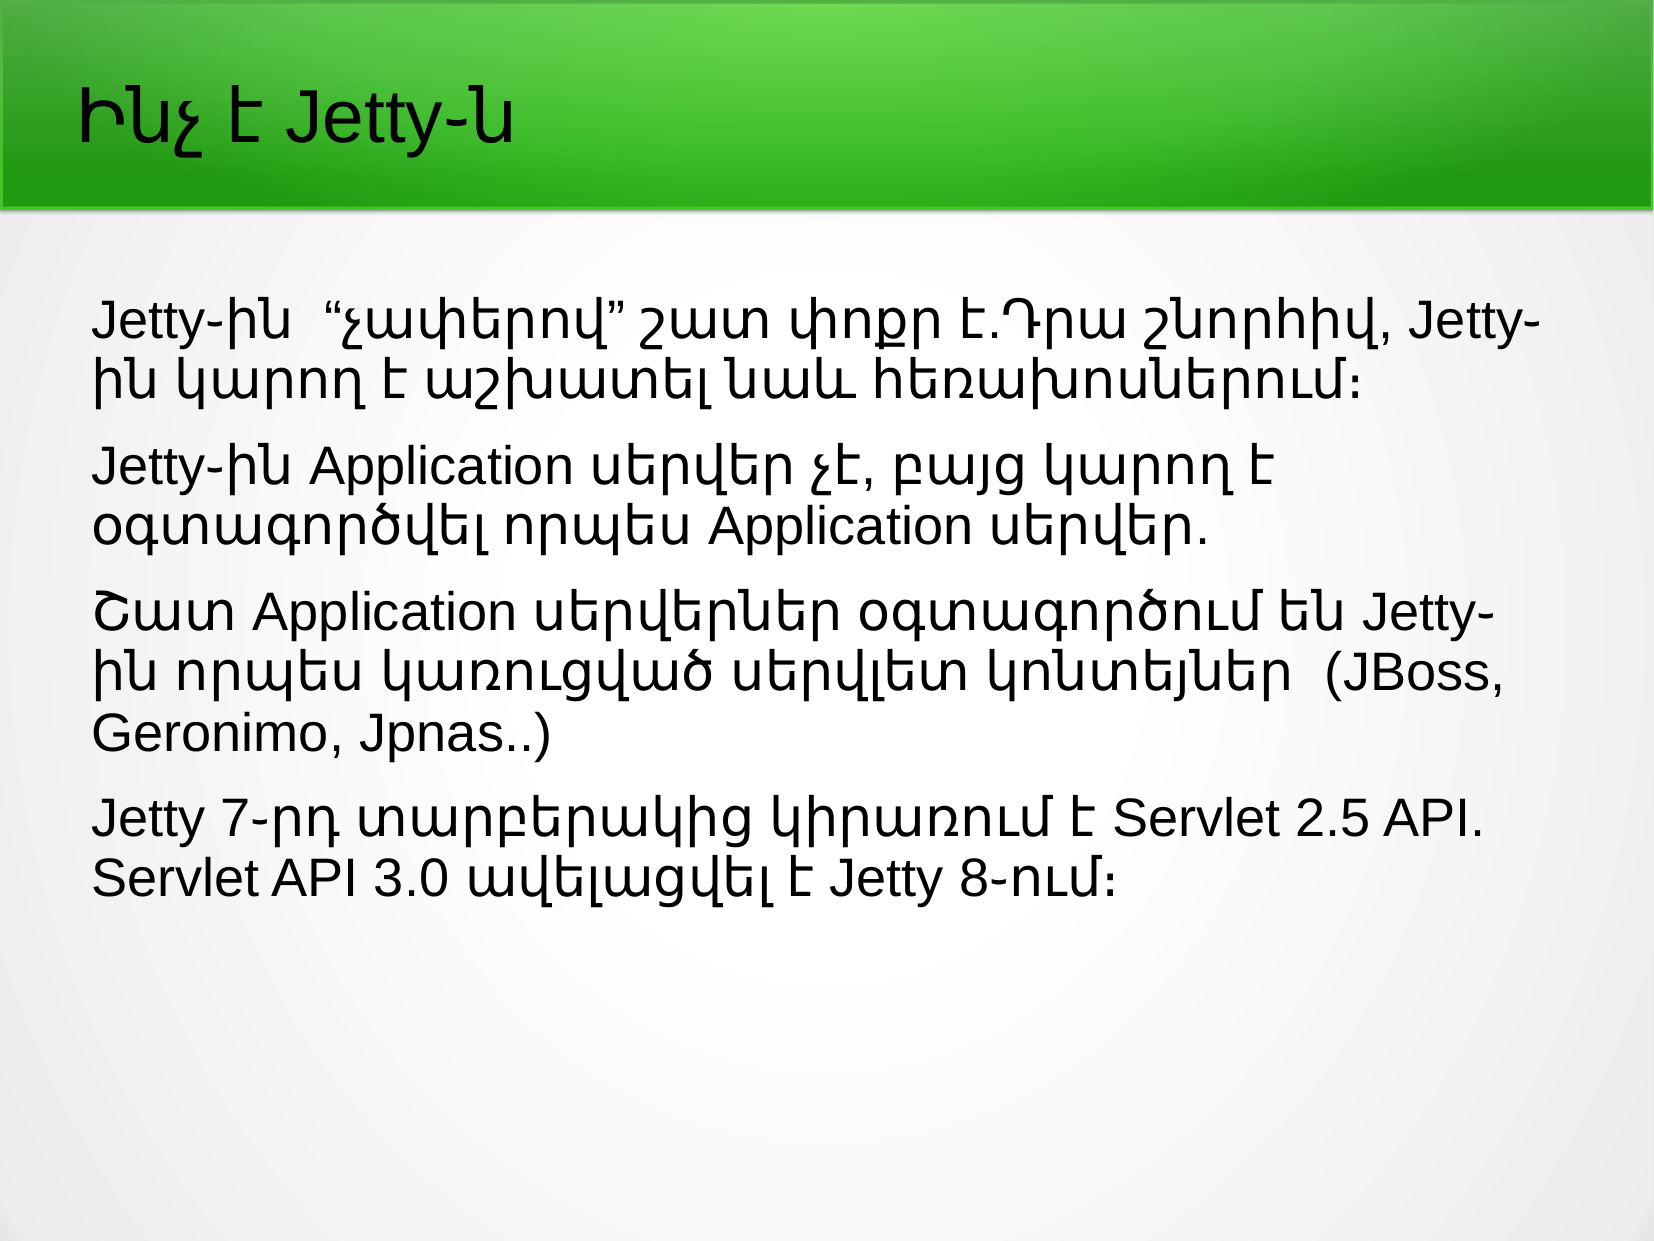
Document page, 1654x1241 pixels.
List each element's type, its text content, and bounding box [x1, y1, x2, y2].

text_box Jetty֊ին “չափերով” շատ փոքր է.Դրա շնորհիվ, Jetty֊ին կարող է աշխատել նաև հեռախոսներում։ Jetty֊ին Application սերվեր չէ, բայց կարող է օգտագործվել որպես Application սերվեր. Շատ Application սերվերներ օգտագործում են Jetty֊ին որպես կառուցված սերվլետ կոնտեյներ (JBoss, Geronimo, Jpnas..) Jetty 7֊րդ տարբերակից կիրառում է Servlet 2.5 API. Servlet API 3.0 ավելացվել է Jetty 8֊ում։ [76, 281, 1563, 919]
title Ինչ է Jetty֊ն [75, 12, 1564, 220]
